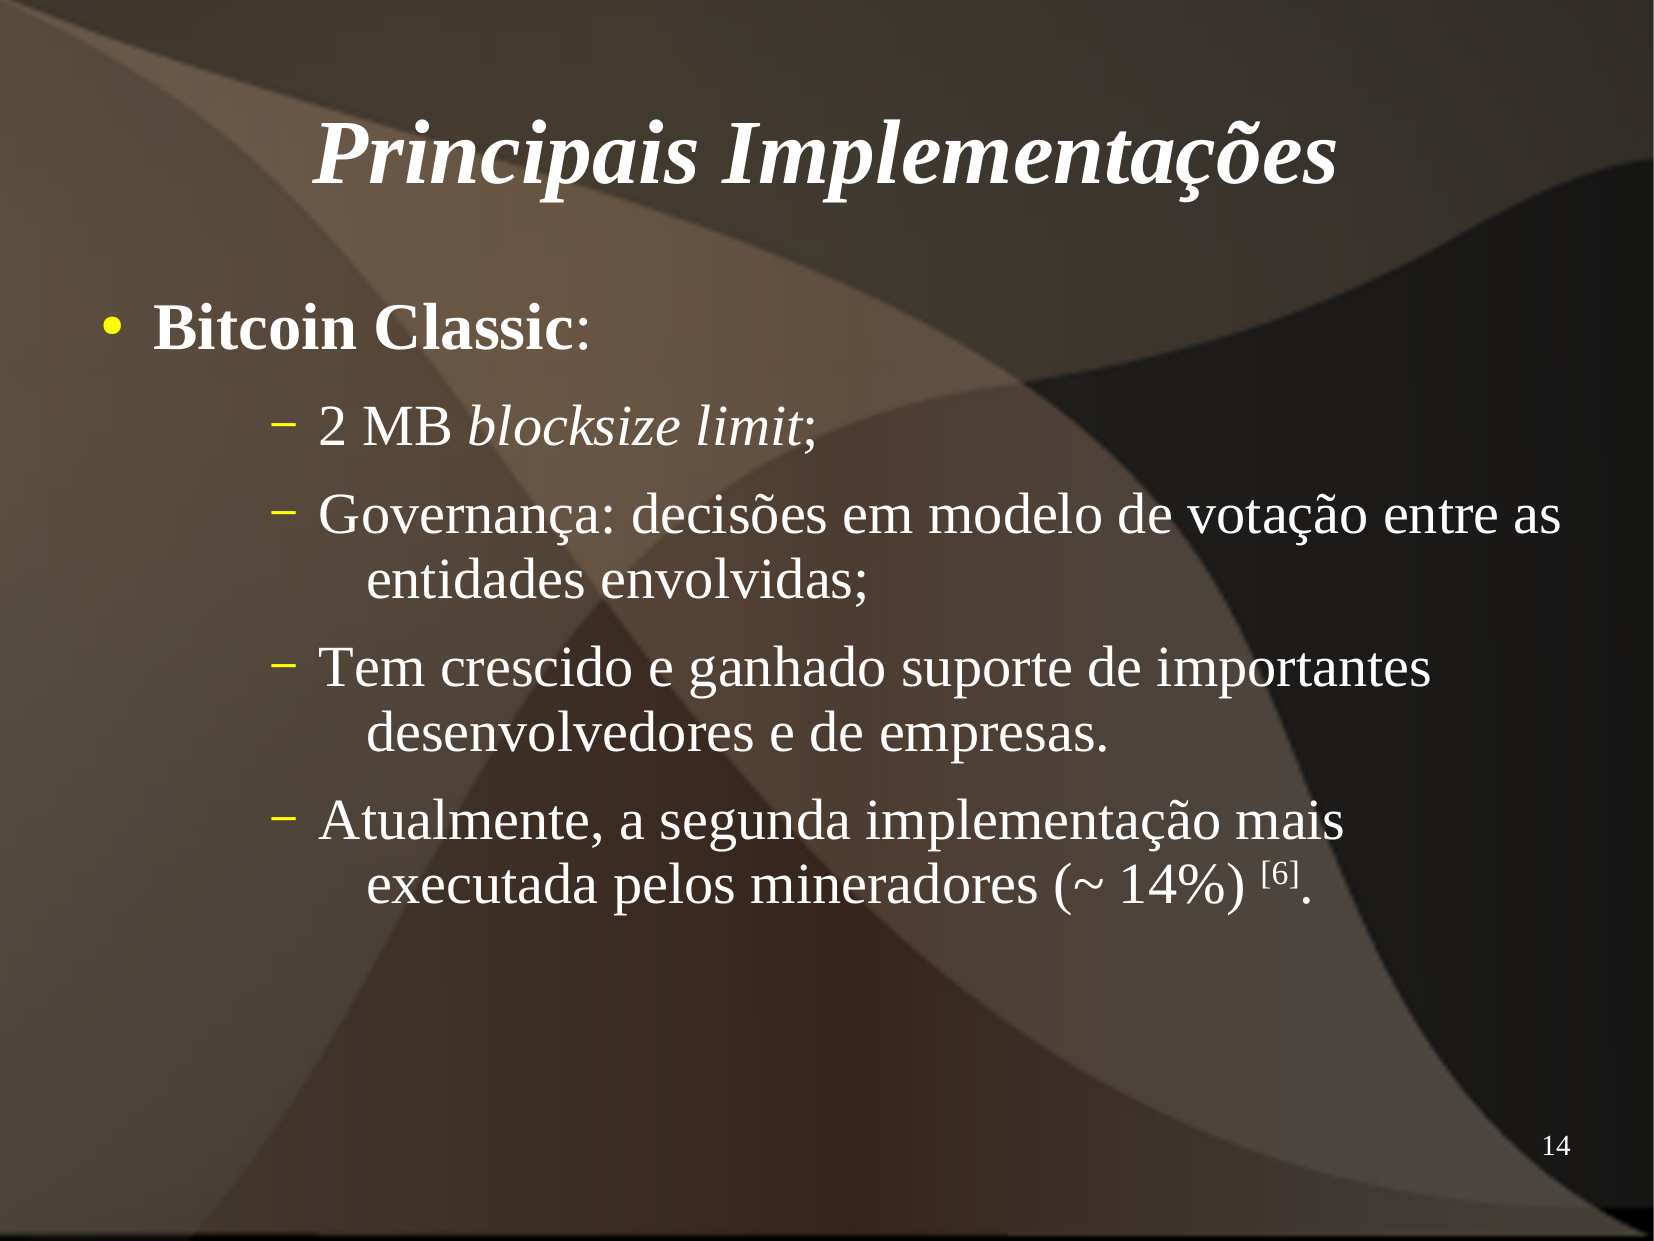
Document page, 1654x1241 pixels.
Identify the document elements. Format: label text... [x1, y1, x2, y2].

list Bitcoin Classic: 2 MB blocksize limit; Governança: decisões em modelo de votação entre as entidades envolvidas; Tem crescido e ganhado suporte de importantes desenvolvedores e de empresas. Atualmente, a segunda implementação mais executada pelos mineradores (~ 14%) [6]. [82, 290, 1571, 995]
title Principais Implementações [82, 49, 1571, 257]
picture [0, 0, 1654, 1241]
